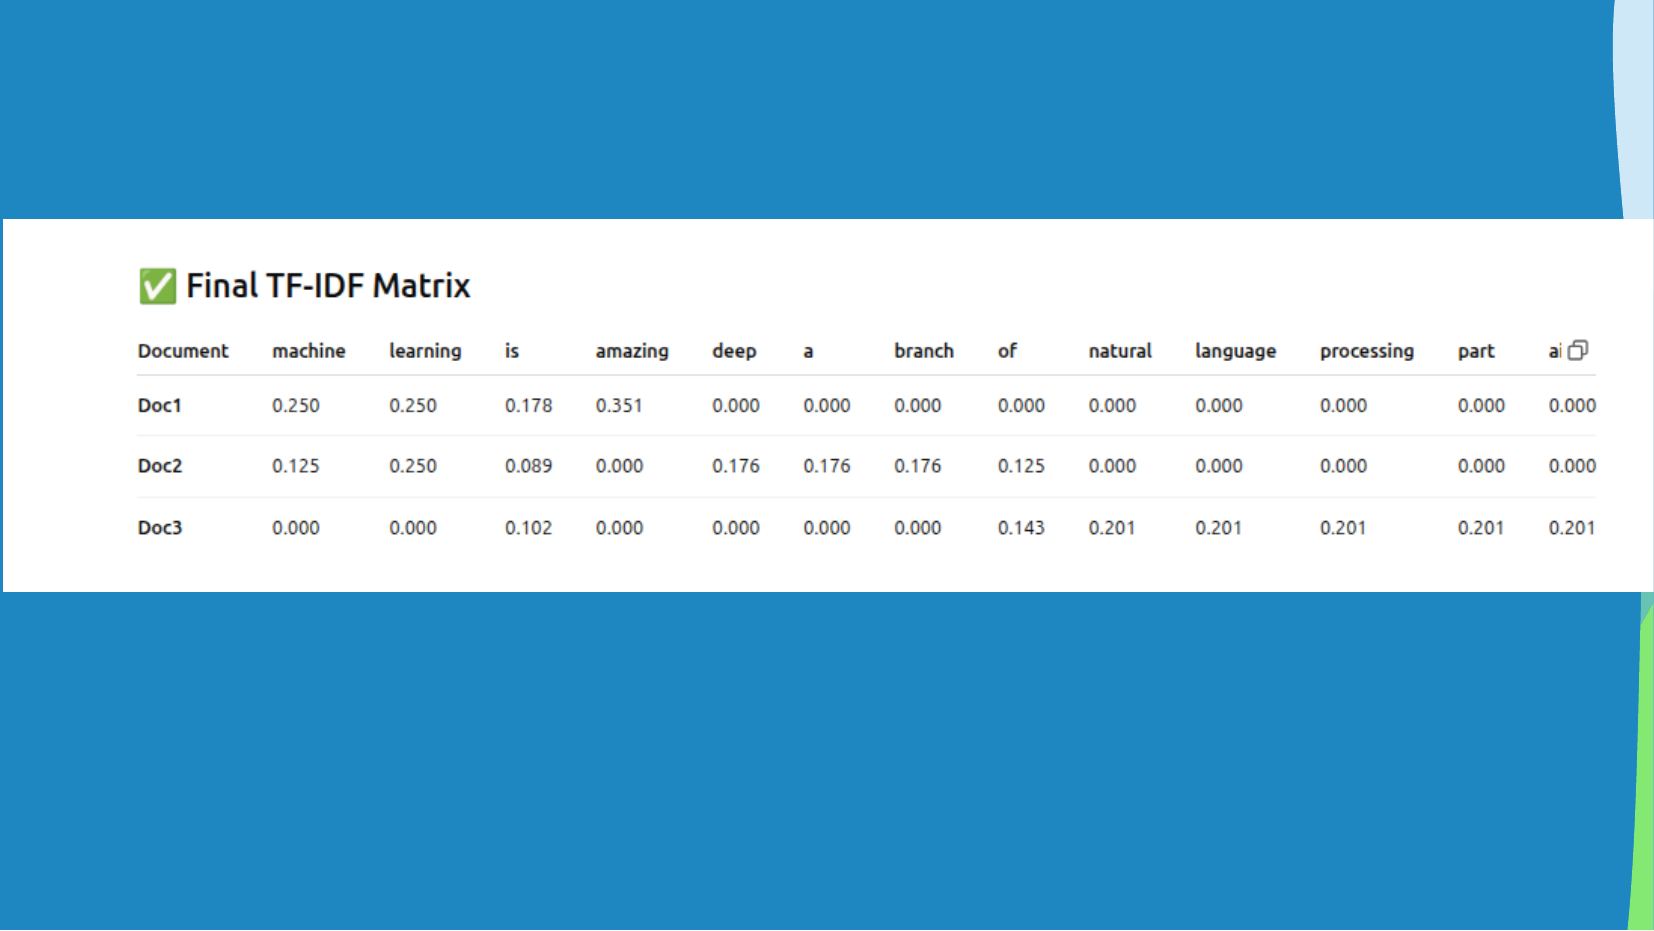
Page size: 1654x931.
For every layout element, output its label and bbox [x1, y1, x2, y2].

picture [3, 219, 1654, 592]
